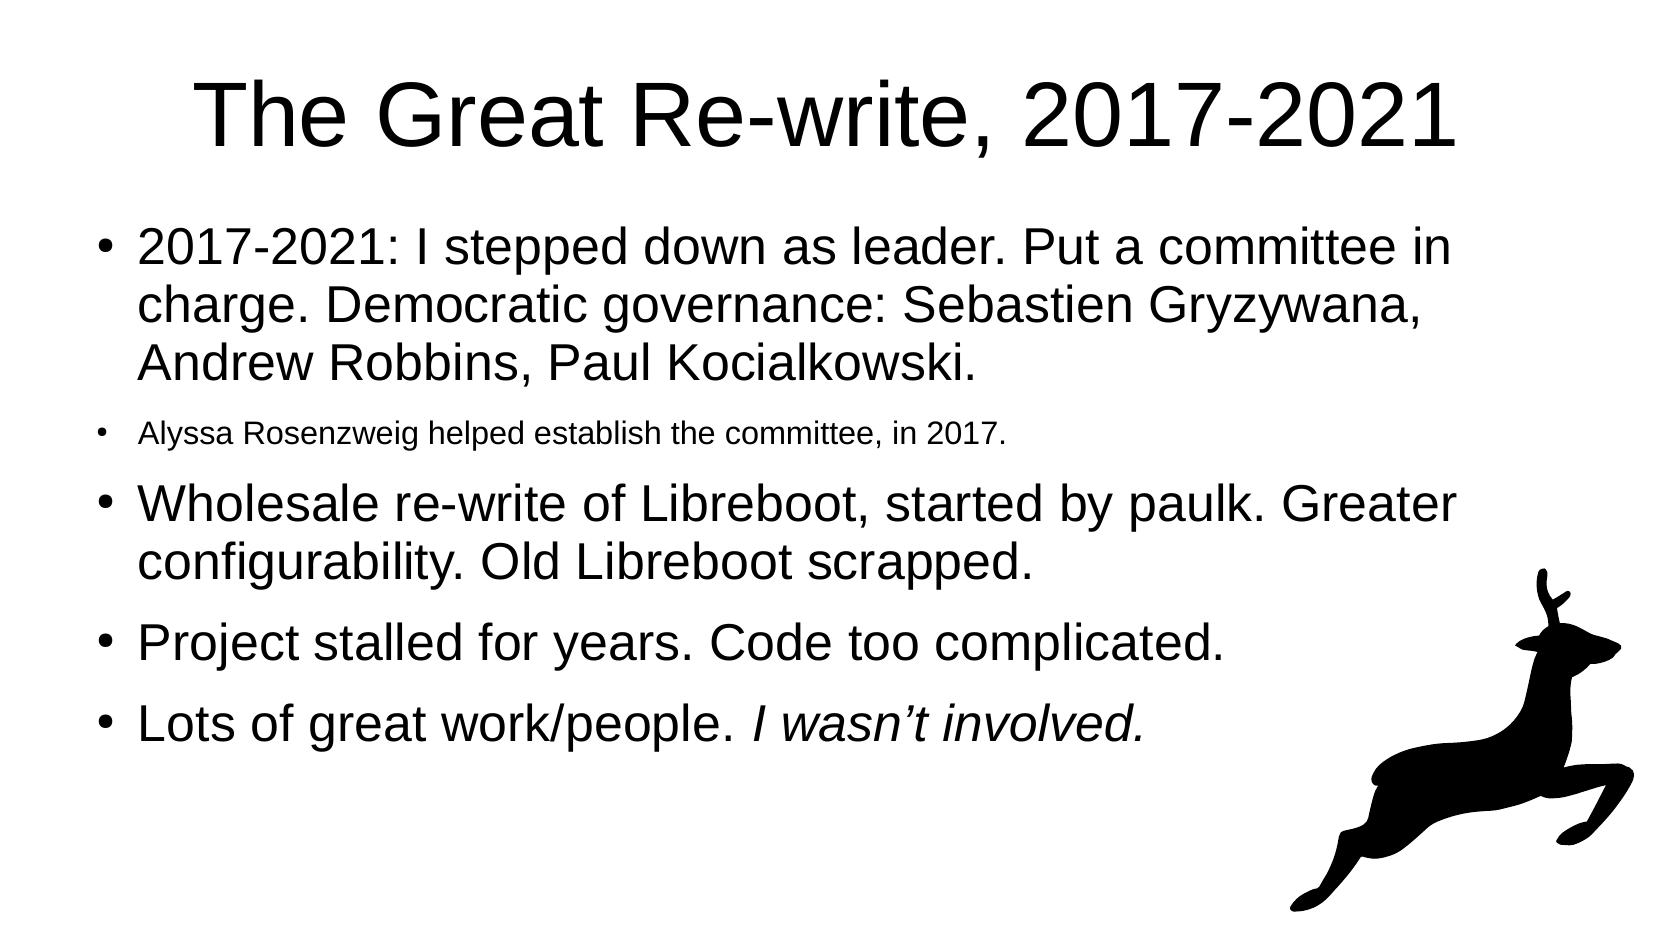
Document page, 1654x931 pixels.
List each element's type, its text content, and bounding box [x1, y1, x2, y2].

title The Great Re-write, 2017-2021 [82, 37, 1571, 193]
list 2017-2021: I stepped down as leader. Put a committee in charge. Democratic governance: Sebastien Gryzywana, Andrew Robbins, Paul Kocialkowski. Alyssa Rosenzweig helped establish the committee, in 2017. Wholesale re-write of Libreboot, started by paulk. Greater configurability. Old Libreboot scrapped. Project stalled for years. Code too complicated. Lots of great work/people. I wasn’t involved. [82, 217, 1571, 758]
picture [1271, 548, 1654, 931]
